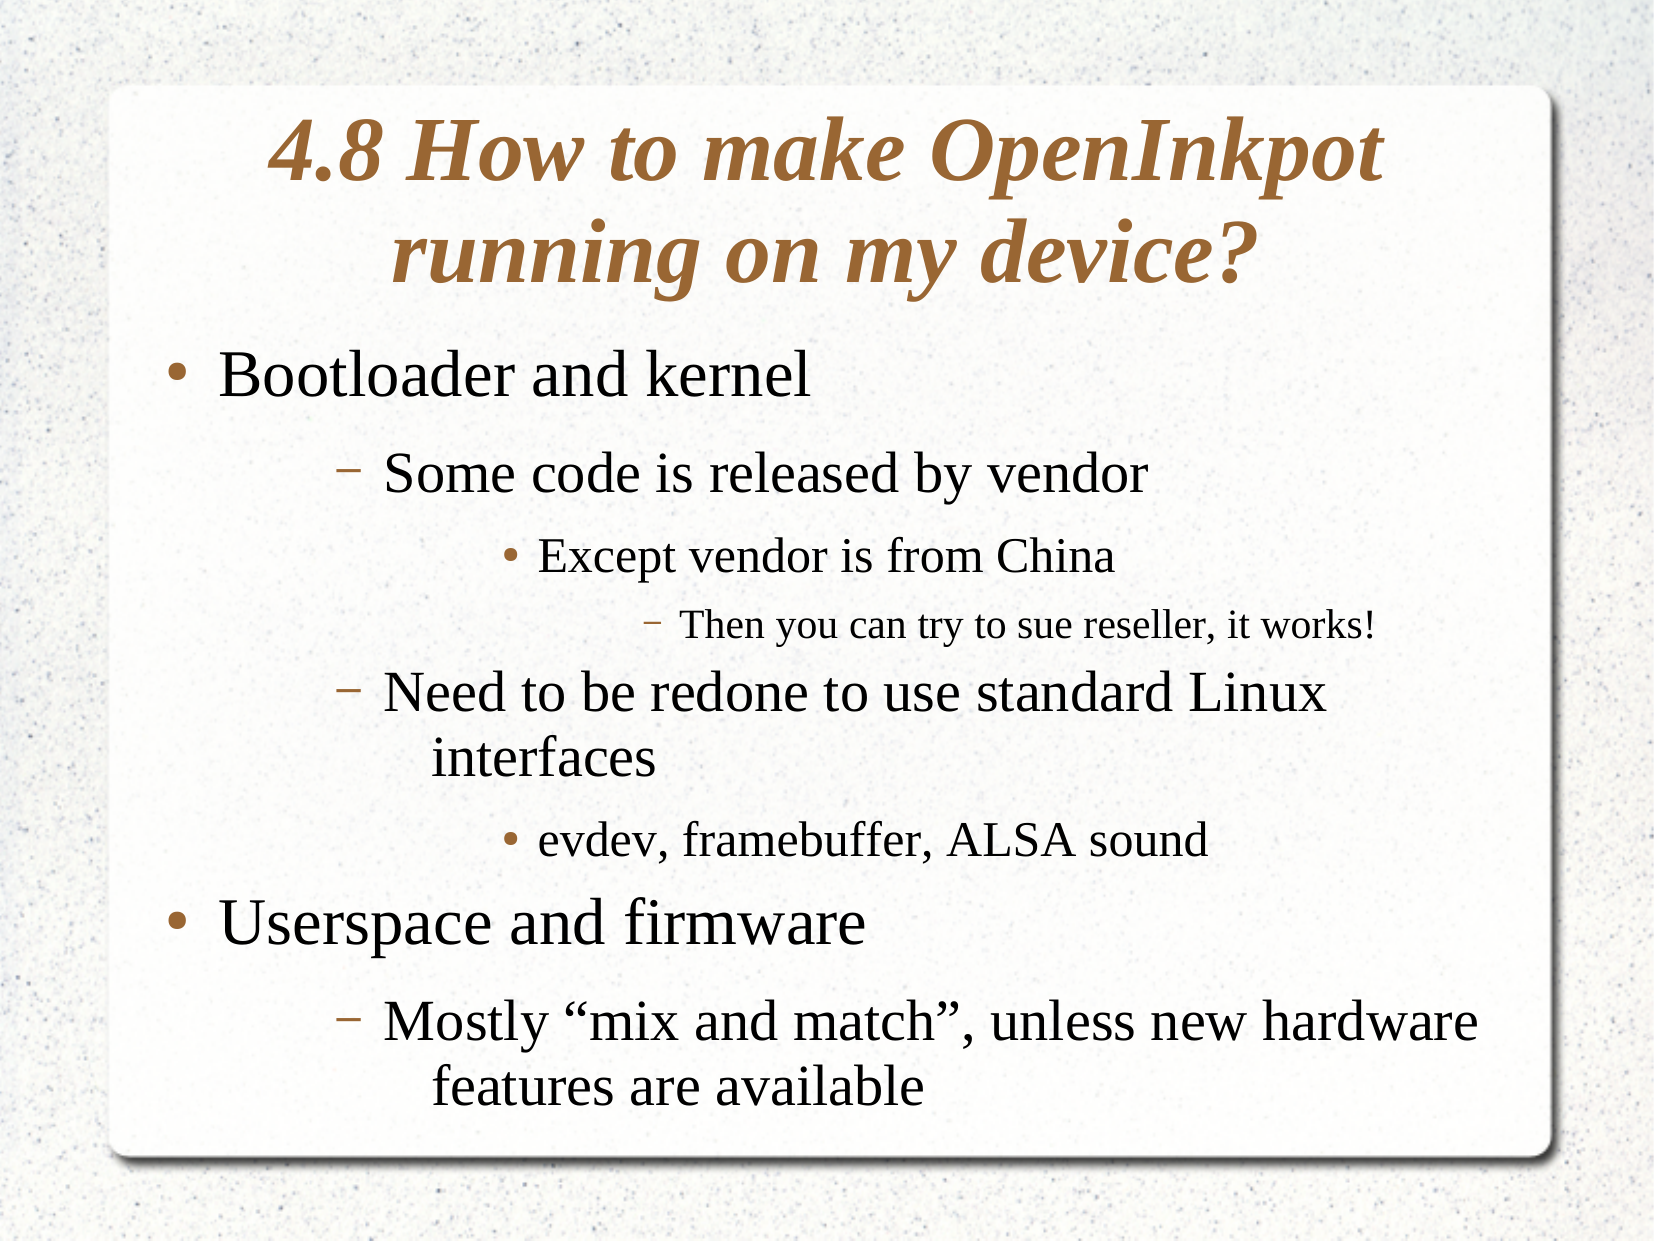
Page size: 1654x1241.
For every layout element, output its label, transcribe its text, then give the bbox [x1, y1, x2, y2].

list Bootloader and kernel Some code is released by vendor Except vendor is from China Then you can try to sue reseller, it works! Need to be redone to use standard Linux interfaces evdev, framebuffer, ALSA sound Userspace and firmware Mostly “mix and match”, unless new hardware features are available [147, 336, 1506, 1141]
title 4.8 How to make OpenInkpot running on my device? [118, 96, 1536, 304]
picture [0, 0, 1654, 1241]
